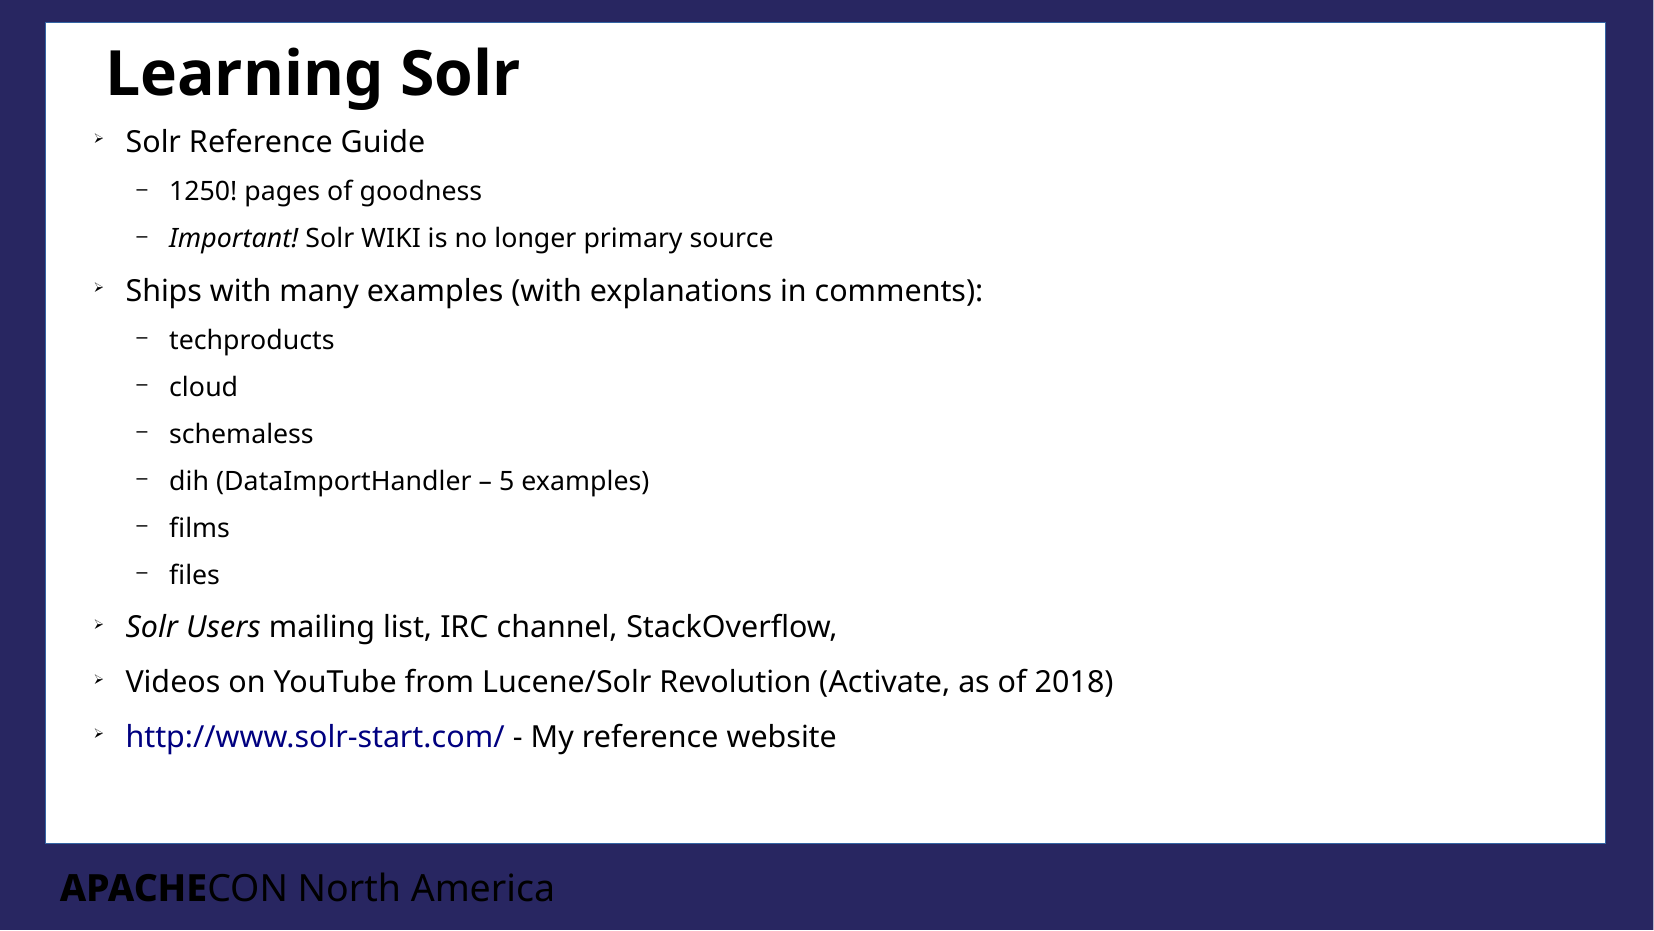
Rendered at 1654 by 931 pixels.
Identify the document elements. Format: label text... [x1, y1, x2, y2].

title Learning Solr [105, 32, 1546, 110]
list Solr Reference Guide 1250! pages of goodness Important! Solr WIKI is no longer primary source Ships with many examples (with explanations in comments): techproducts cloud schemaless dih (DataImportHandler – 5 examples) films files Solr Users mailing list, IRC channel, StackOverflow, Videos on YouTube from Lucene/Solr Revolution (Activate, as of 2018) http://www.solr-start.com/ - My reference website [82, 120, 1571, 757]
